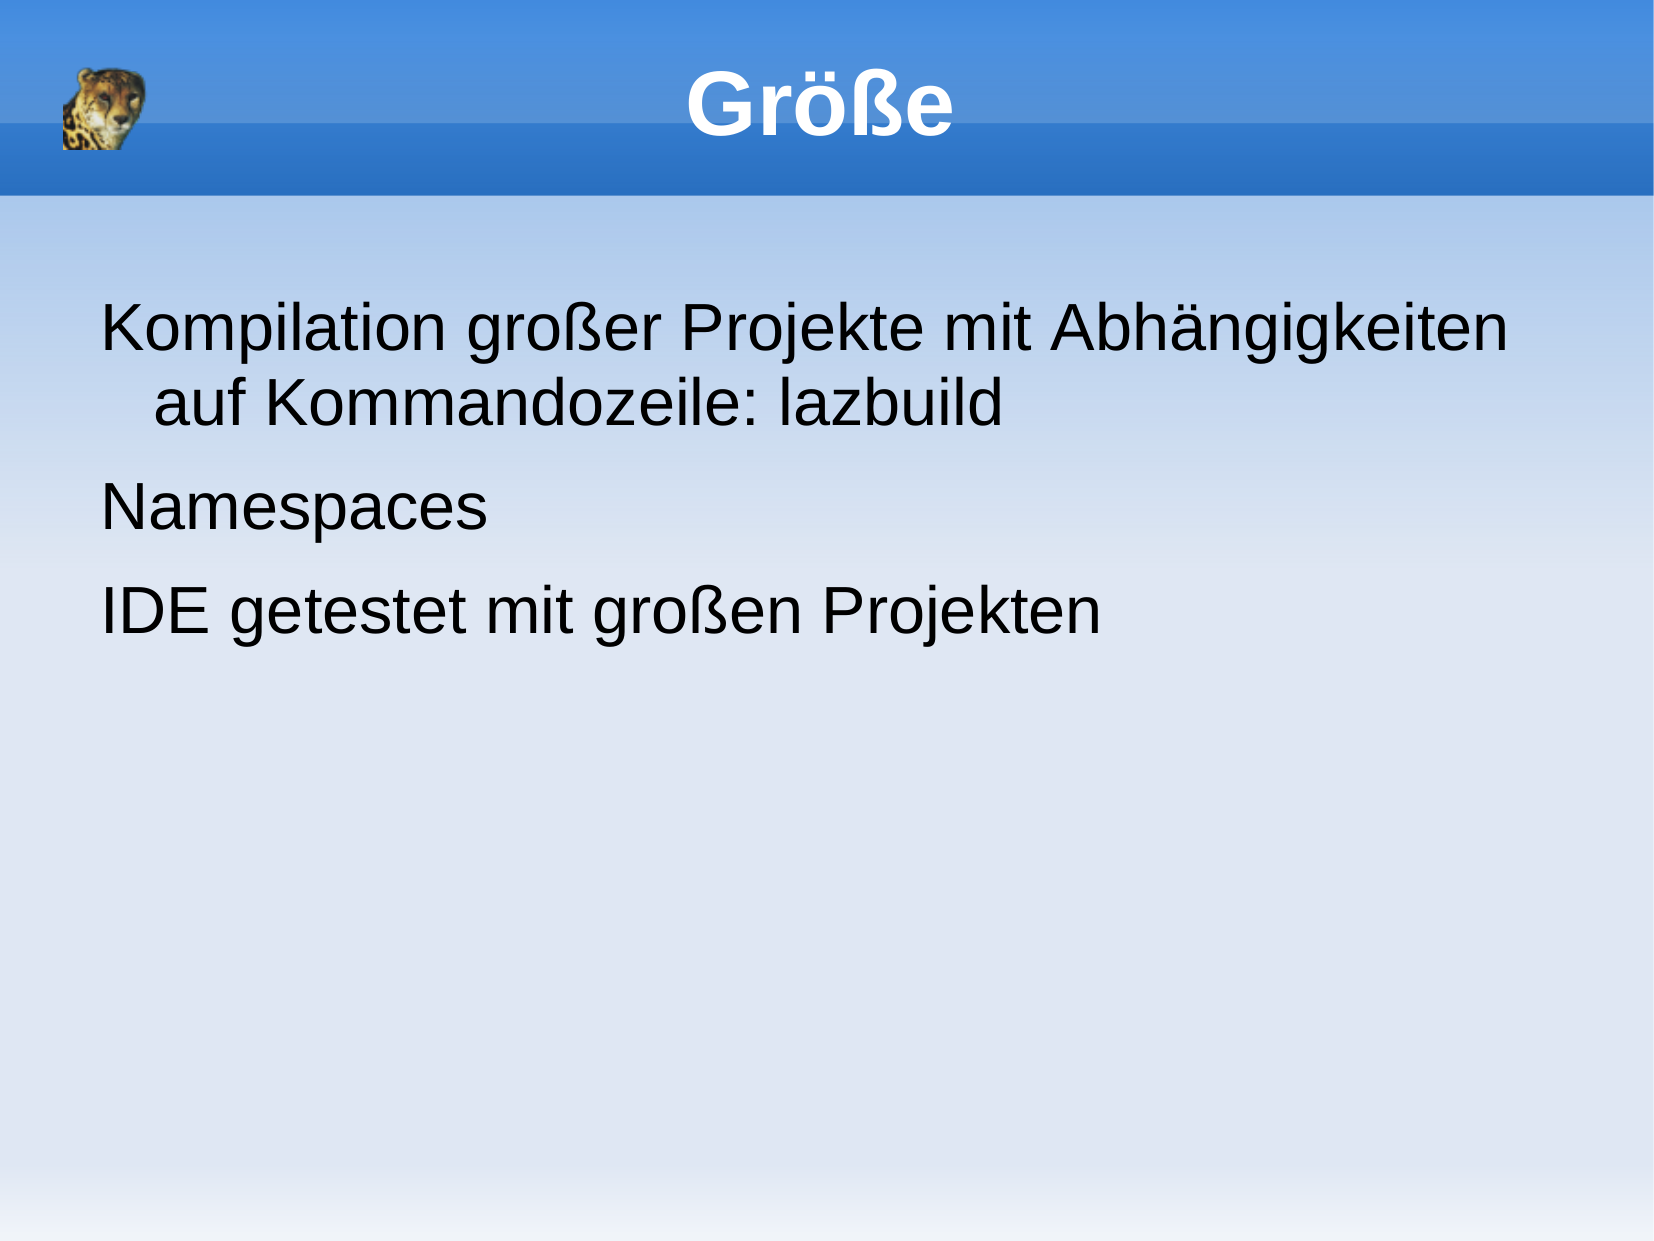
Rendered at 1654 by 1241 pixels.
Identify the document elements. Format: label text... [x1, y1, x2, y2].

list Kompilation großer Projekte mit Abhängigkeiten auf Kommandozeile: lazbuild Namespaces IDE getestet mit großen Projekten [82, 290, 1571, 1094]
title Größe [76, 7, 1565, 200]
picture [0, 0, 1654, 1241]
